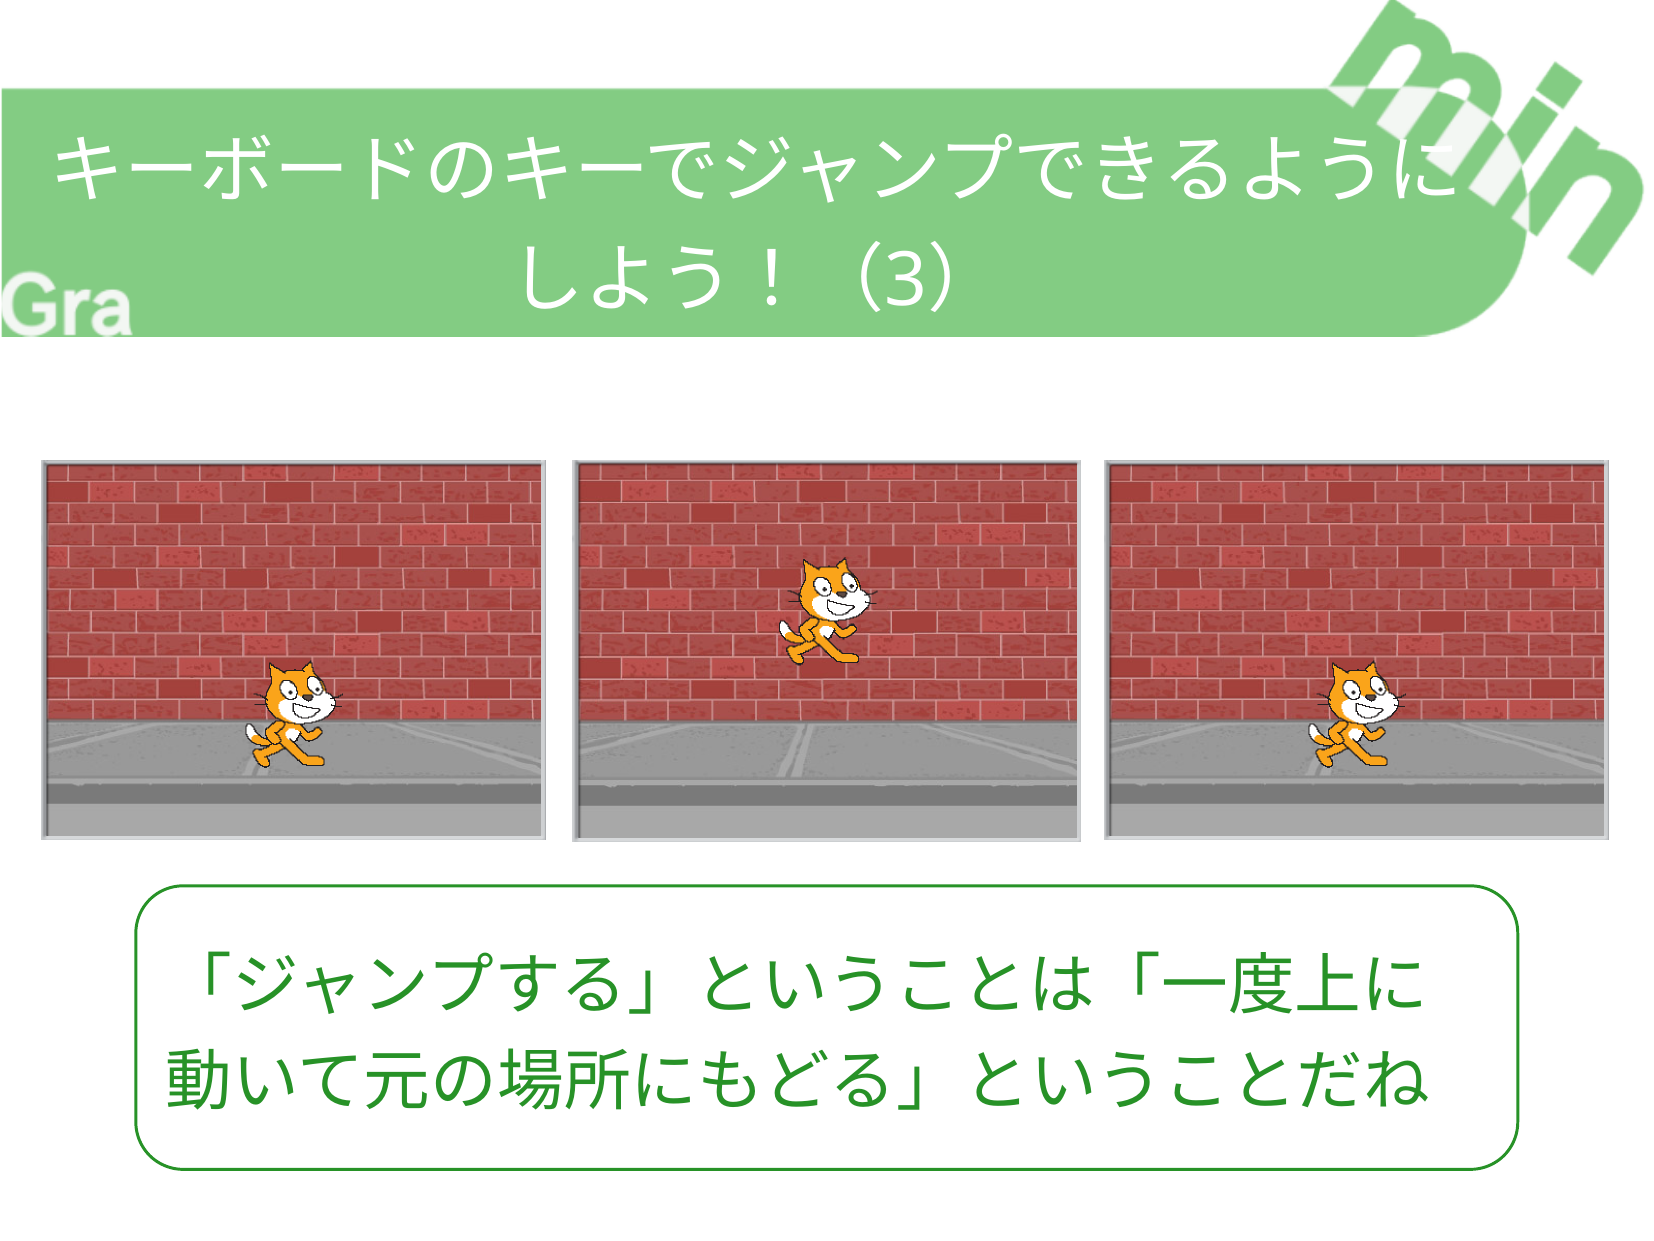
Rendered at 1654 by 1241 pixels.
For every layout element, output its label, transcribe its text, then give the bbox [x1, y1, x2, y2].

picture [1104, 460, 1609, 840]
title キーボードのキーでジャンプできるように しよう！（3） [11, 113, 1501, 324]
picture [1, 0, 1654, 337]
picture [41, 460, 546, 840]
picture [572, 460, 1081, 842]
text_box 「ジャンプする」ということは「一度上に動いて元の場所にもどる」ということだね [135, 885, 1518, 1170]
